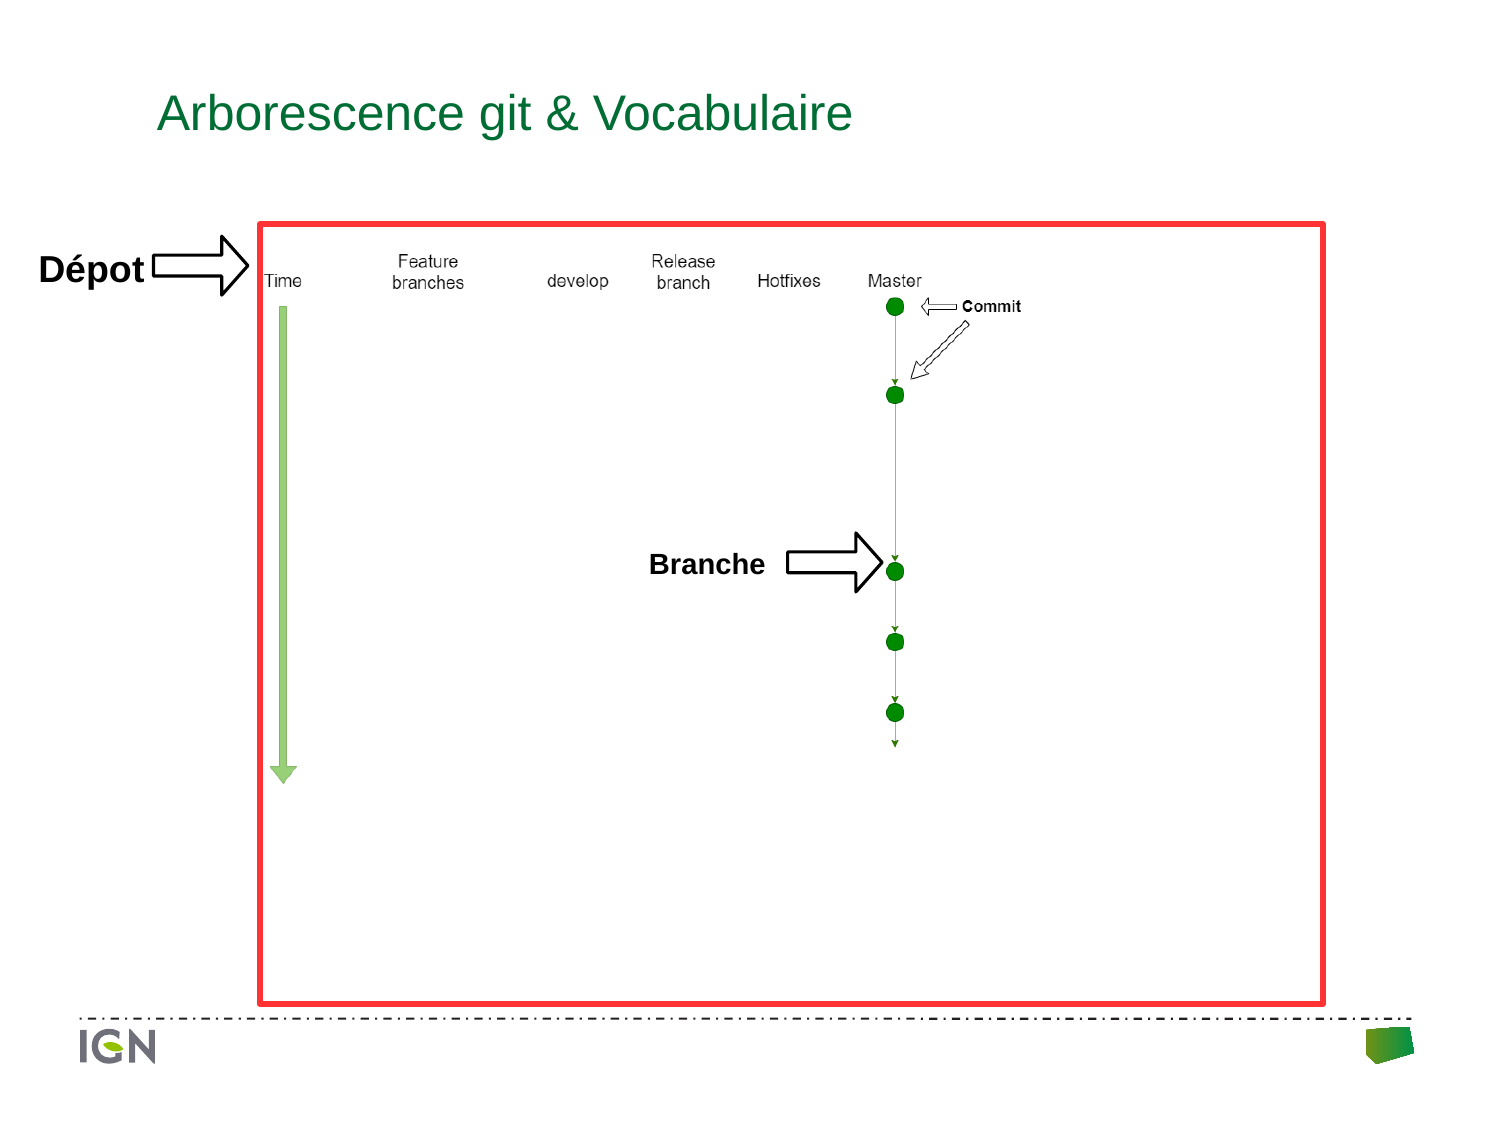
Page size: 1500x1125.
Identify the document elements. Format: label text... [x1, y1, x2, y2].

text_box Dépot [156, 257, 166, 274]
text_box Arborescence git & Vocabulaire [142, 81, 1340, 141]
picture [190, 243, 245, 289]
picture [190, 200, 1021, 792]
picture [263, 227, 1021, 792]
text_box Dépot [23, 237, 166, 296]
text_box Branche [634, 538, 788, 587]
